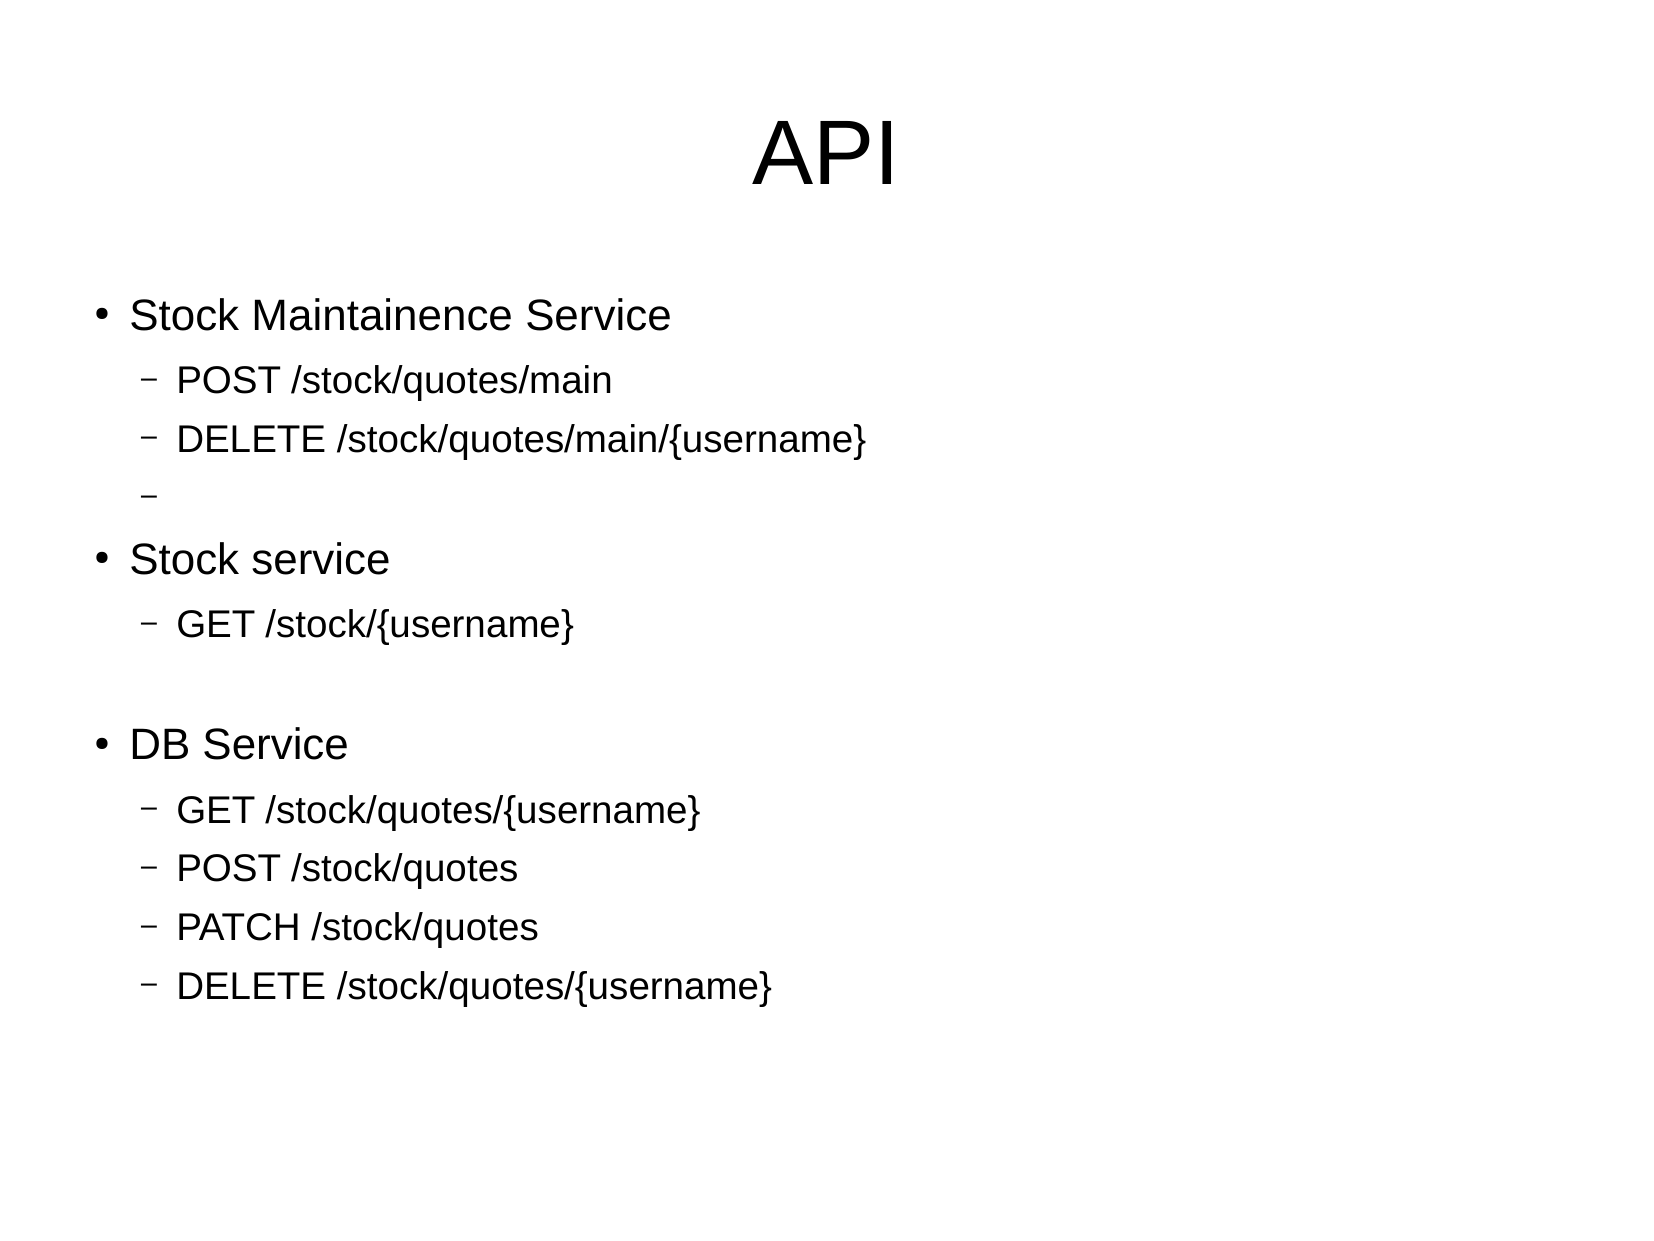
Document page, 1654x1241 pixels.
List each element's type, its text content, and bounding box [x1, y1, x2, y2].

title API [82, 49, 1571, 257]
list Stock Maintainence Service POST /stock/quotes/main DELETE /stock/quotes/main/{username} Stock service GET /stock/{username} DB Service GET /stock/quotes/{username} POST /stock/quotes PATCH /stock/quotes DELETE /stock/quotes/{username} [82, 290, 1571, 1010]
